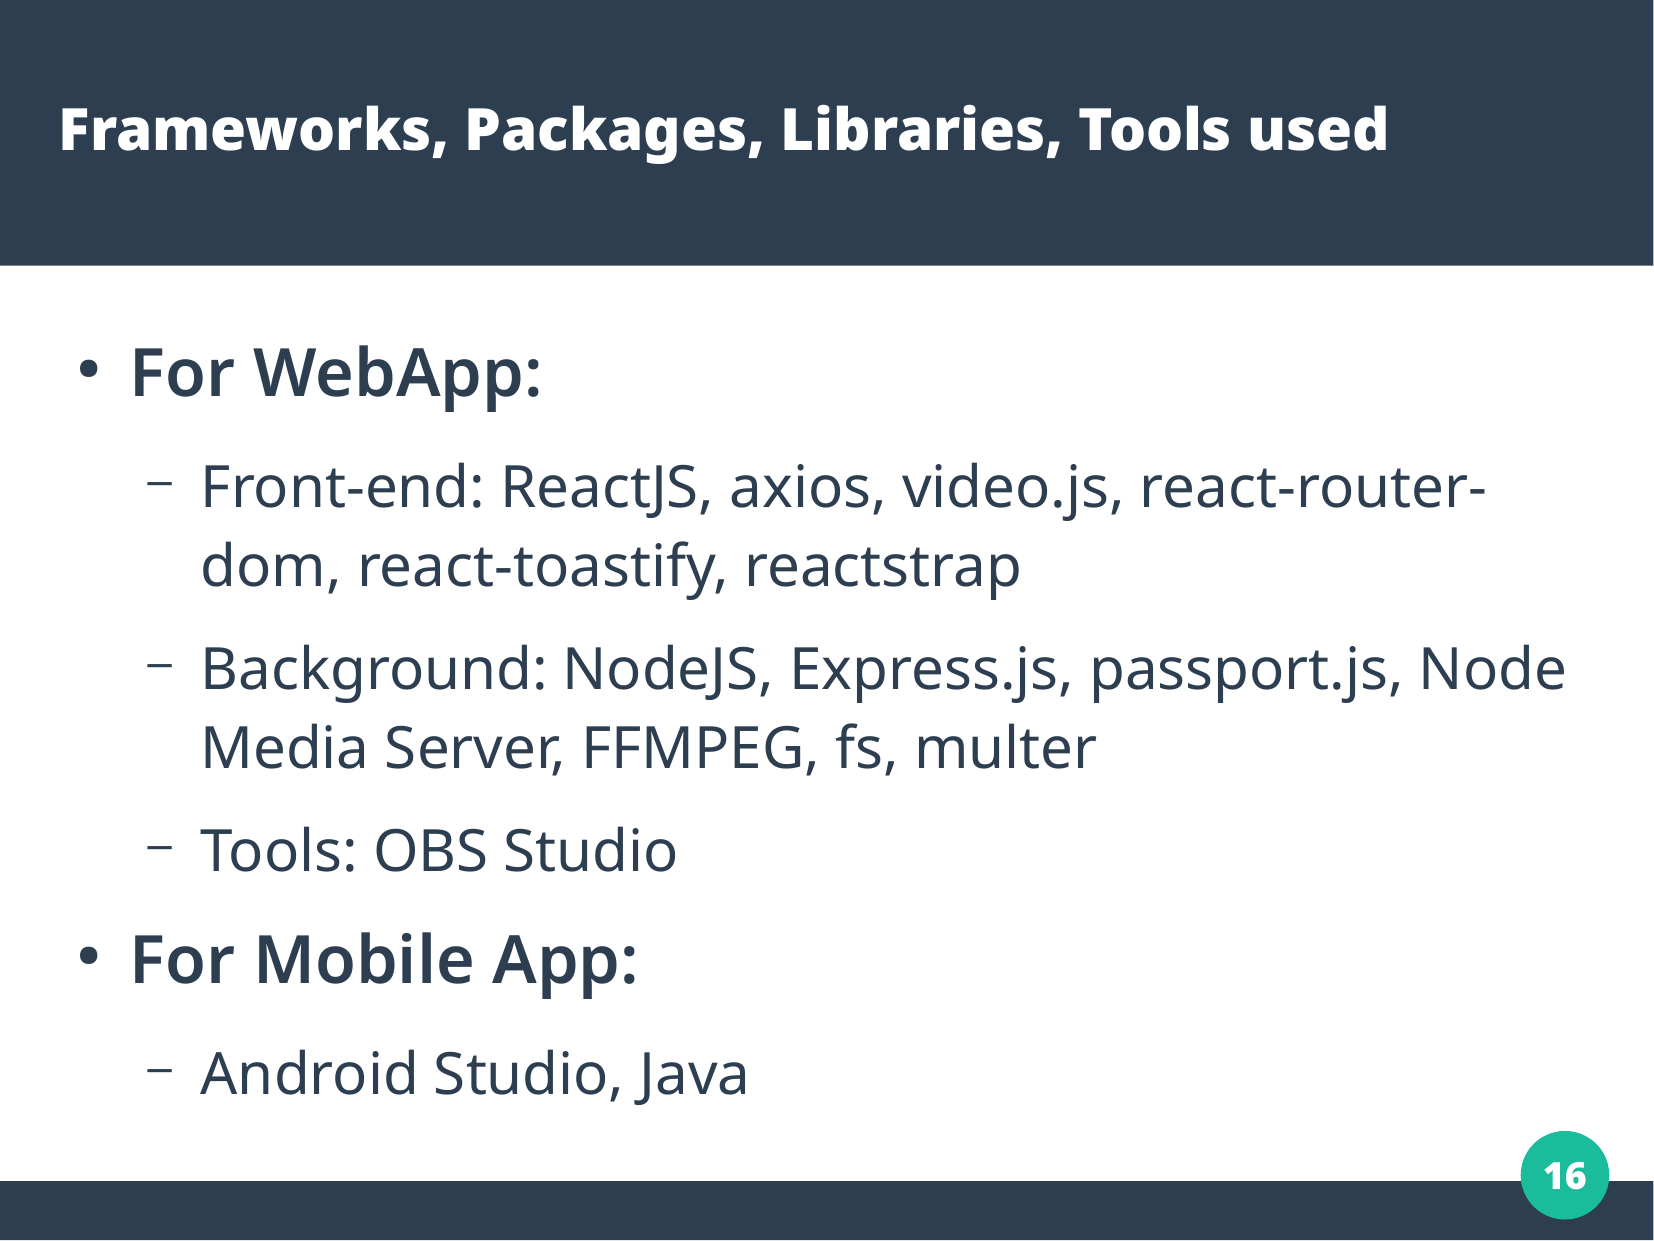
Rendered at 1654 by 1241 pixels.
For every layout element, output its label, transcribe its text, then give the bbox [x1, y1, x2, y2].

list For WebApp: Front-end: ReactJS, axios, video.js, react-router-dom, react-toastify, reactstrap Background: NodeJS, Express.js, passport.js, Node Media Server, FFMPEG, fs, multer Tools: OBS Studio For Mobile App: Android Studio, Java [59, 324, 1595, 1152]
title Frameworks, Packages, Libraries, Tools used [59, 49, 1595, 207]
